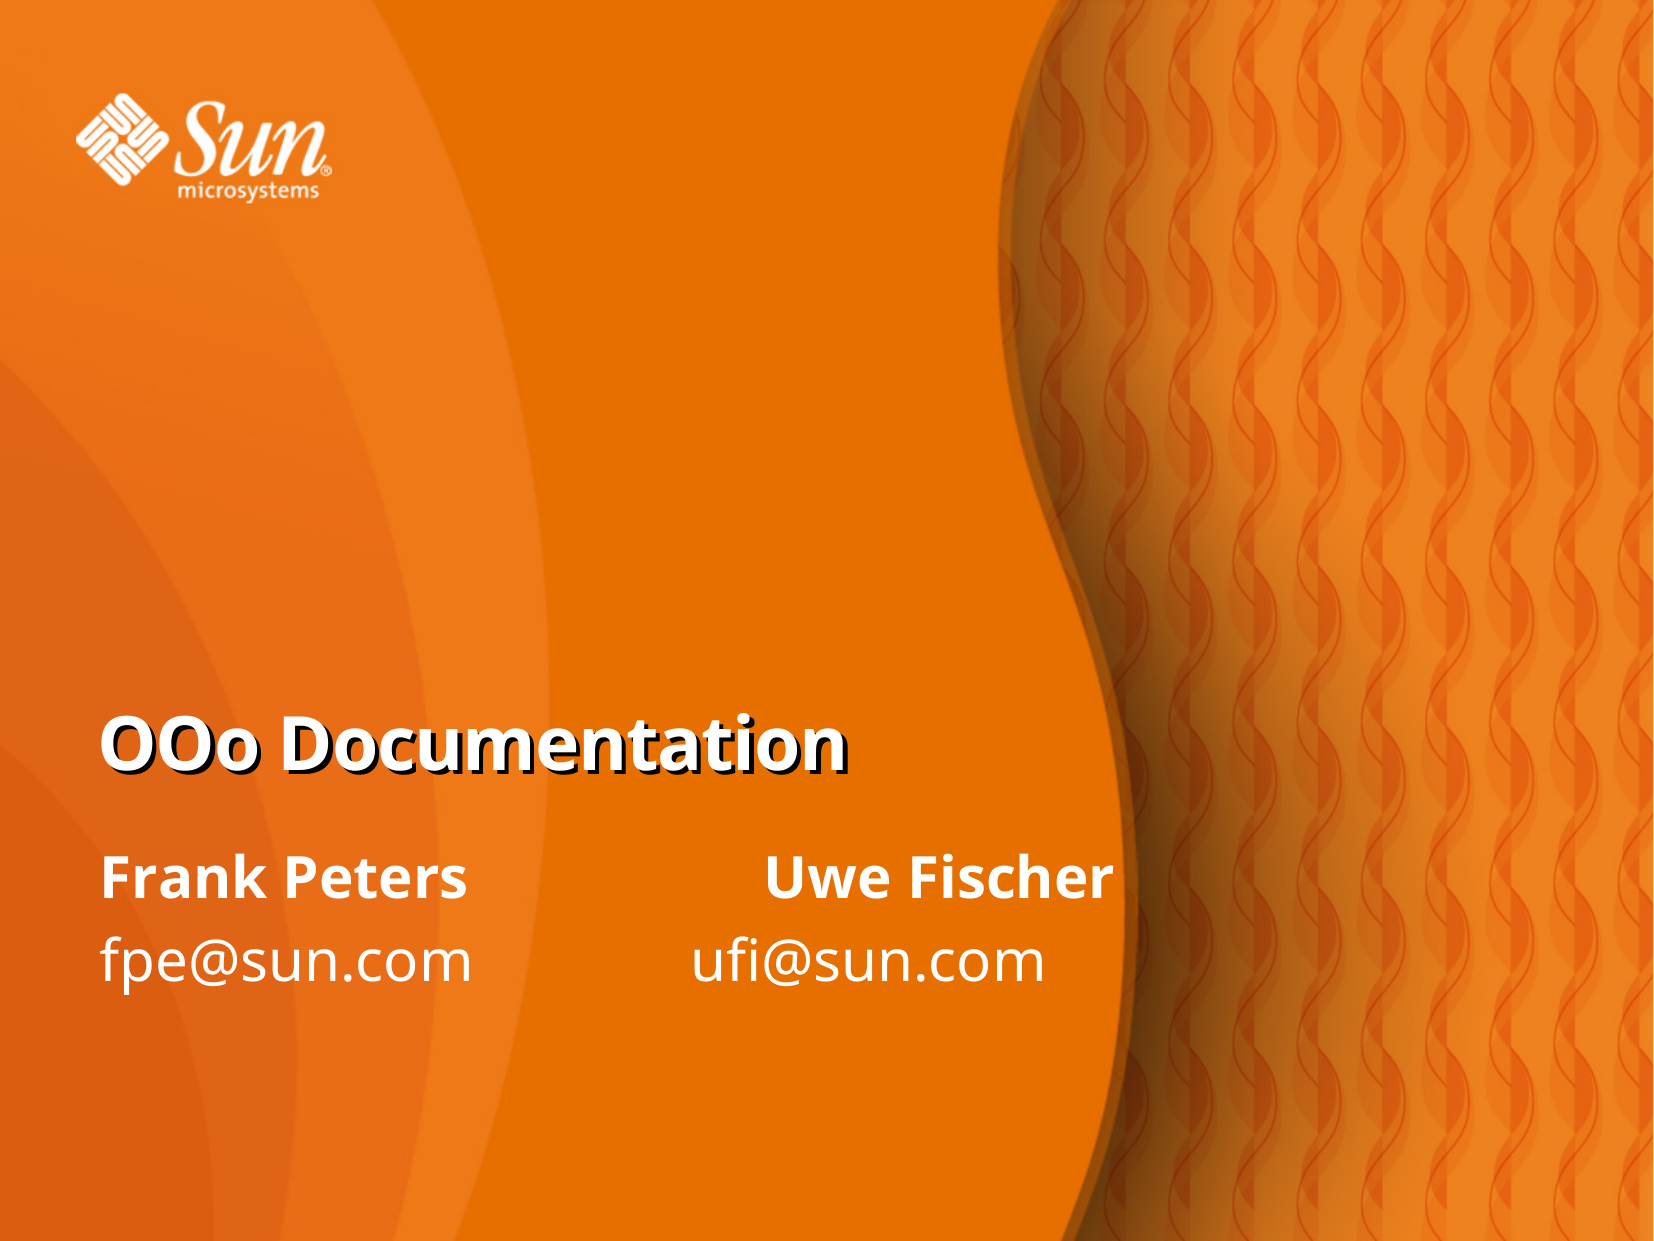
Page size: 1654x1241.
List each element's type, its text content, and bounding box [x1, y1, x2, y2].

picture [0, 0, 1654, 1241]
title OOo Documentation [97, 529, 1001, 790]
list Frank Peters Uwe Fischer fpe@sun.com ufi@sun.com [99, 844, 1191, 1044]
